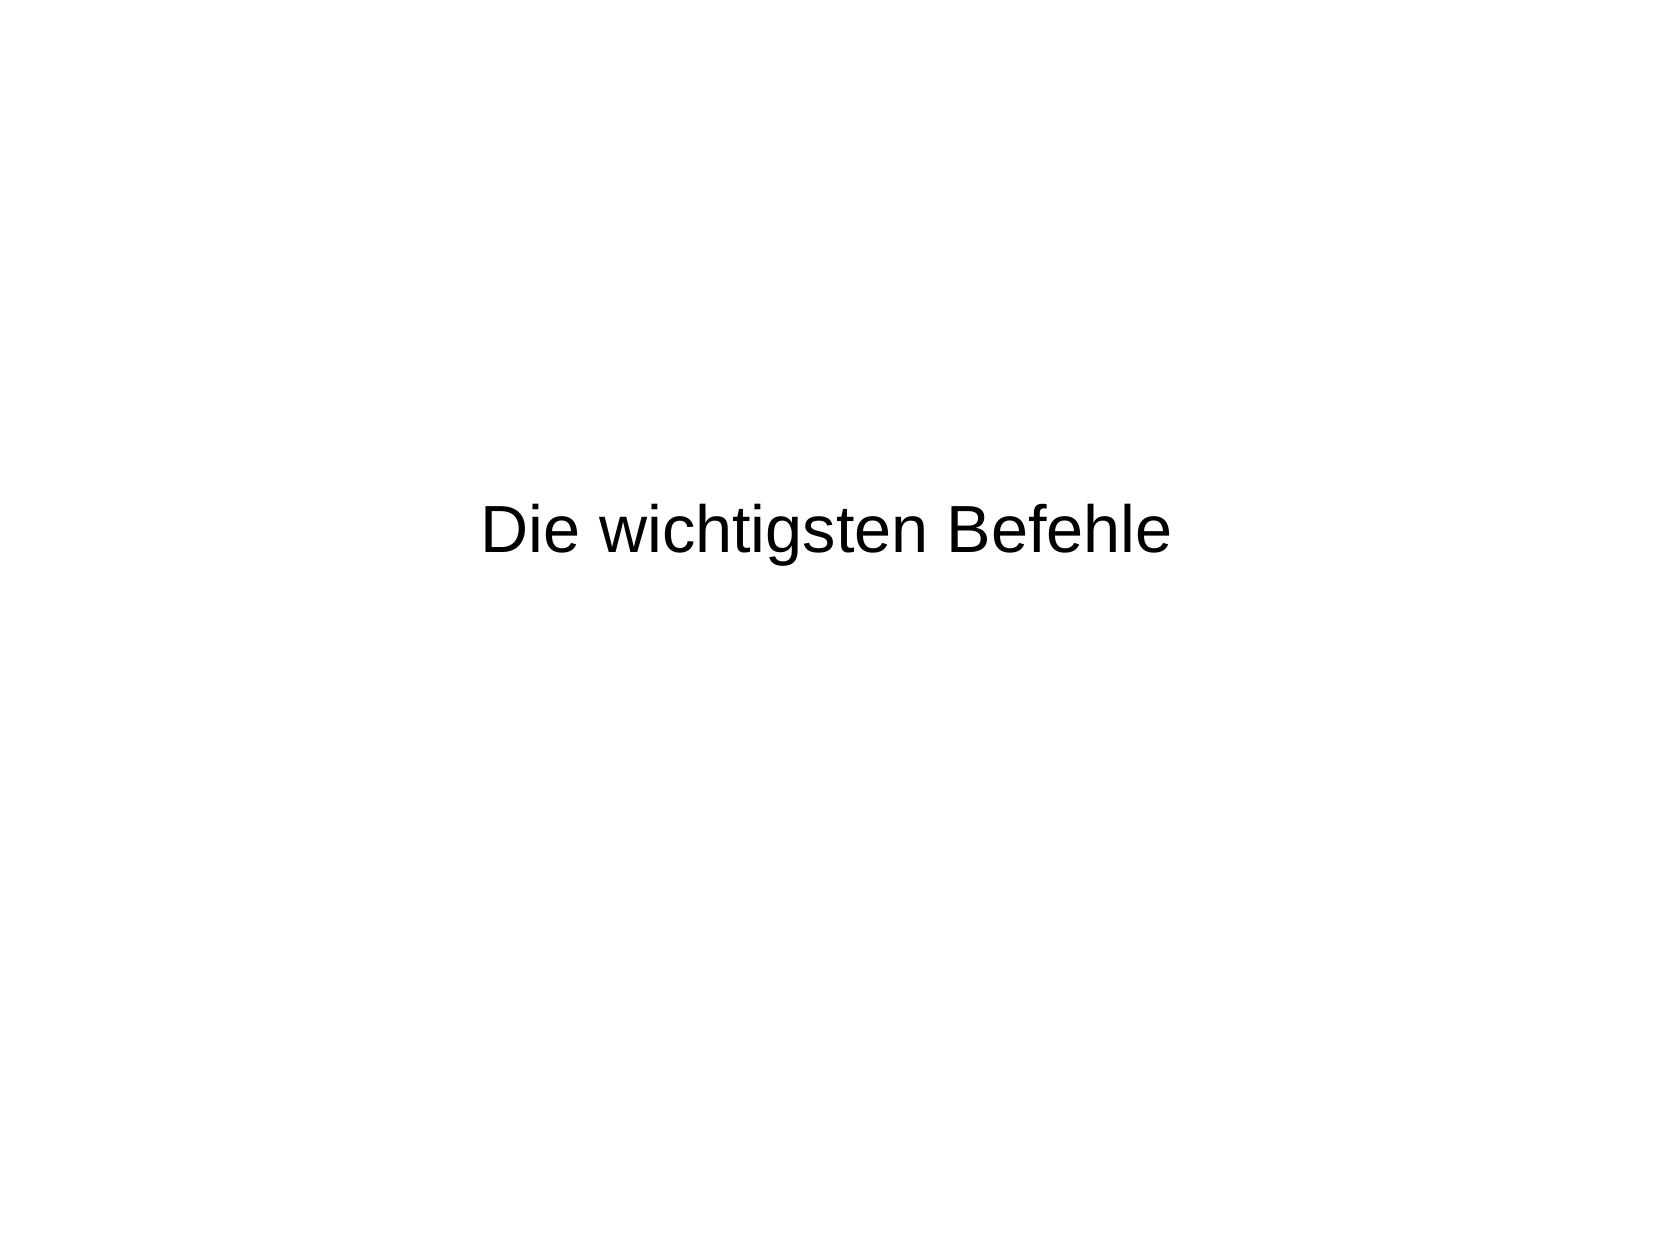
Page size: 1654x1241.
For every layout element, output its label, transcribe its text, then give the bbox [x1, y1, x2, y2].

subtitle Die wichtigsten Befehle [82, 49, 1571, 1010]
